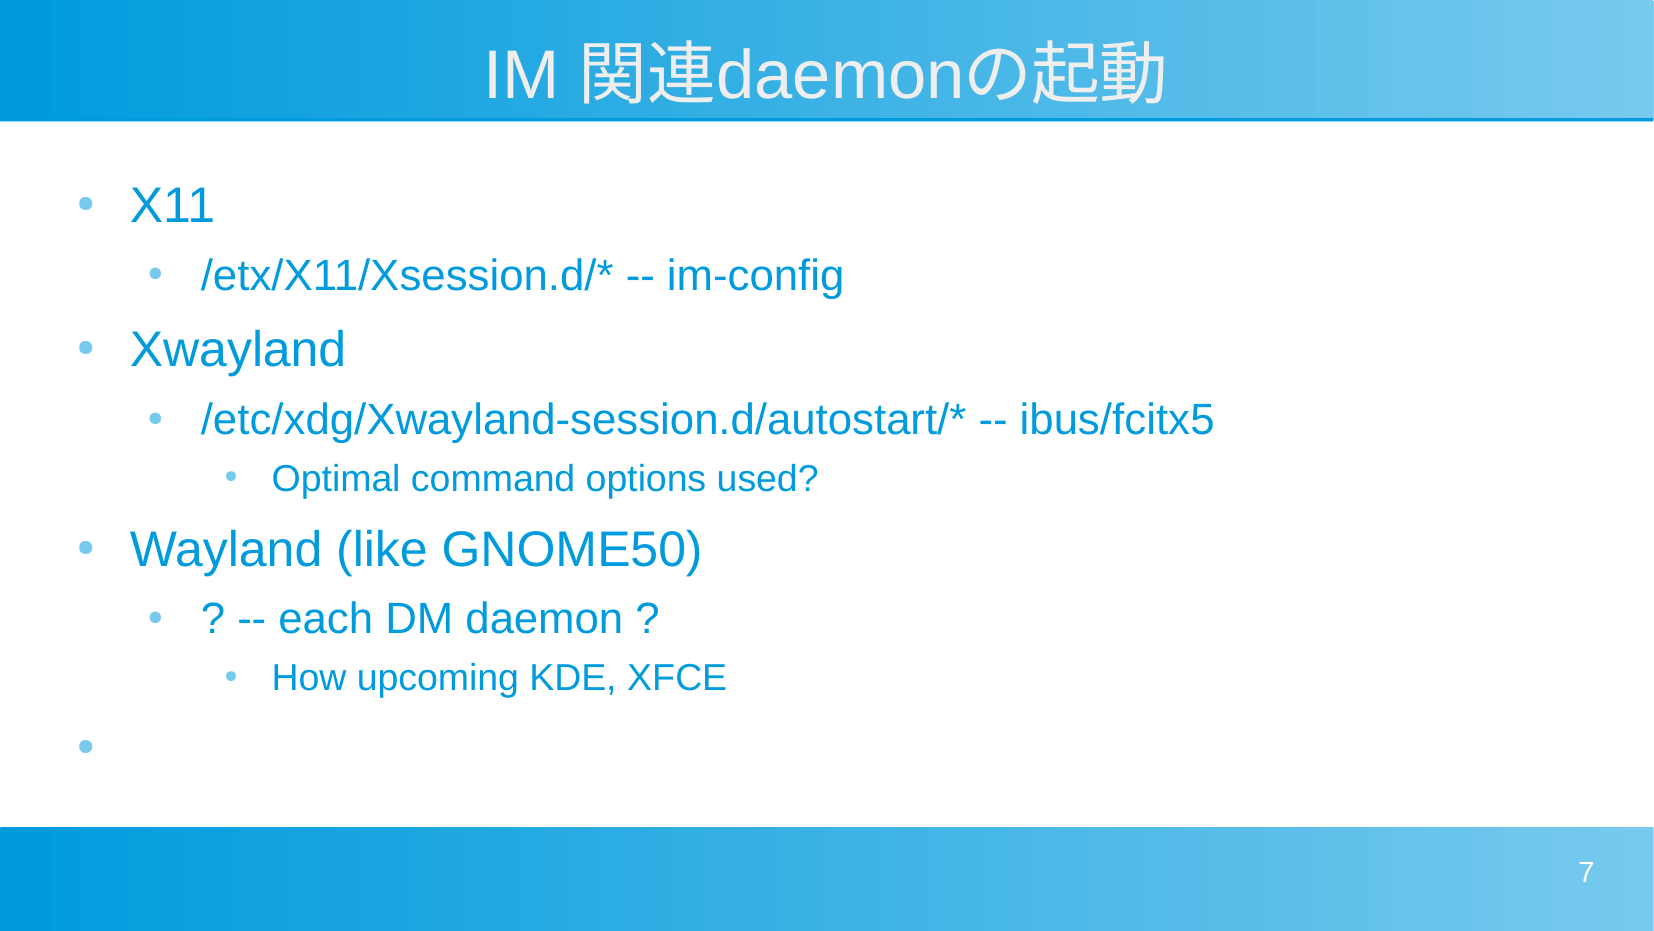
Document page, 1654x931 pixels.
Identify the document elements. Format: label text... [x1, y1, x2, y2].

title IM 関連daemonの起動 [59, 18, 1595, 119]
list X11 /etx/X11/Xsession.d/* -- im-config Xwayland /etc/xdg/Xwayland-session.d/autostart/* -- ibus/fcitx5 Optimal command options used? Wayland (like GNOME50) ? -- each DM daemon ? How upcoming KDE, XFCE [59, 177, 1595, 768]
